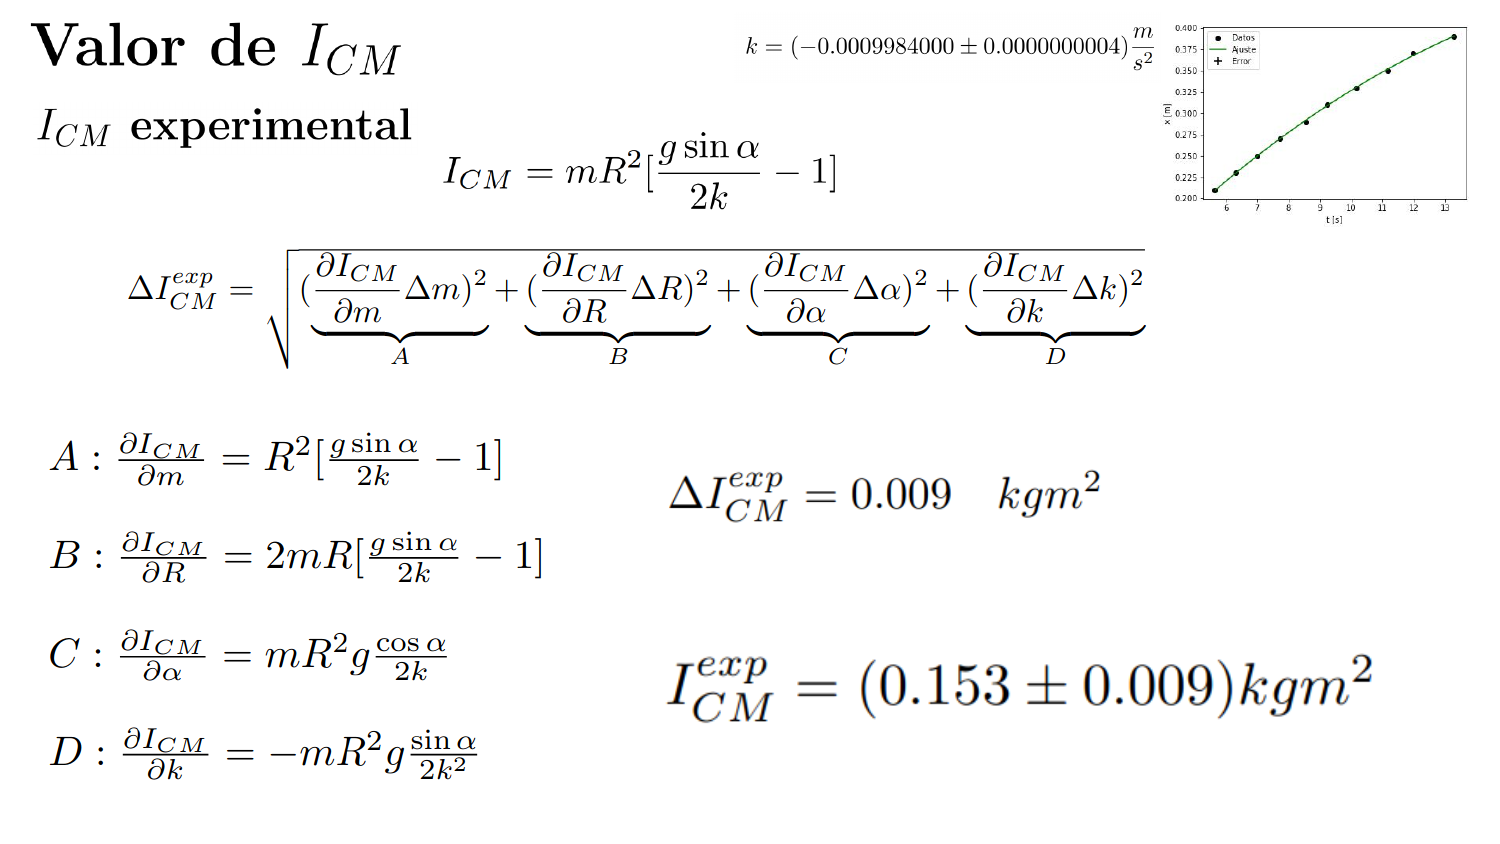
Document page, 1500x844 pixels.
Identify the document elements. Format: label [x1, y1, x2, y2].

picture [649, 619, 1395, 761]
picture [649, 442, 1116, 555]
picture [33, 102, 418, 155]
picture [437, 128, 845, 217]
picture [115, 237, 1166, 378]
picture [23, 12, 404, 83]
picture [33, 421, 556, 803]
picture [734, 0, 1500, 227]
